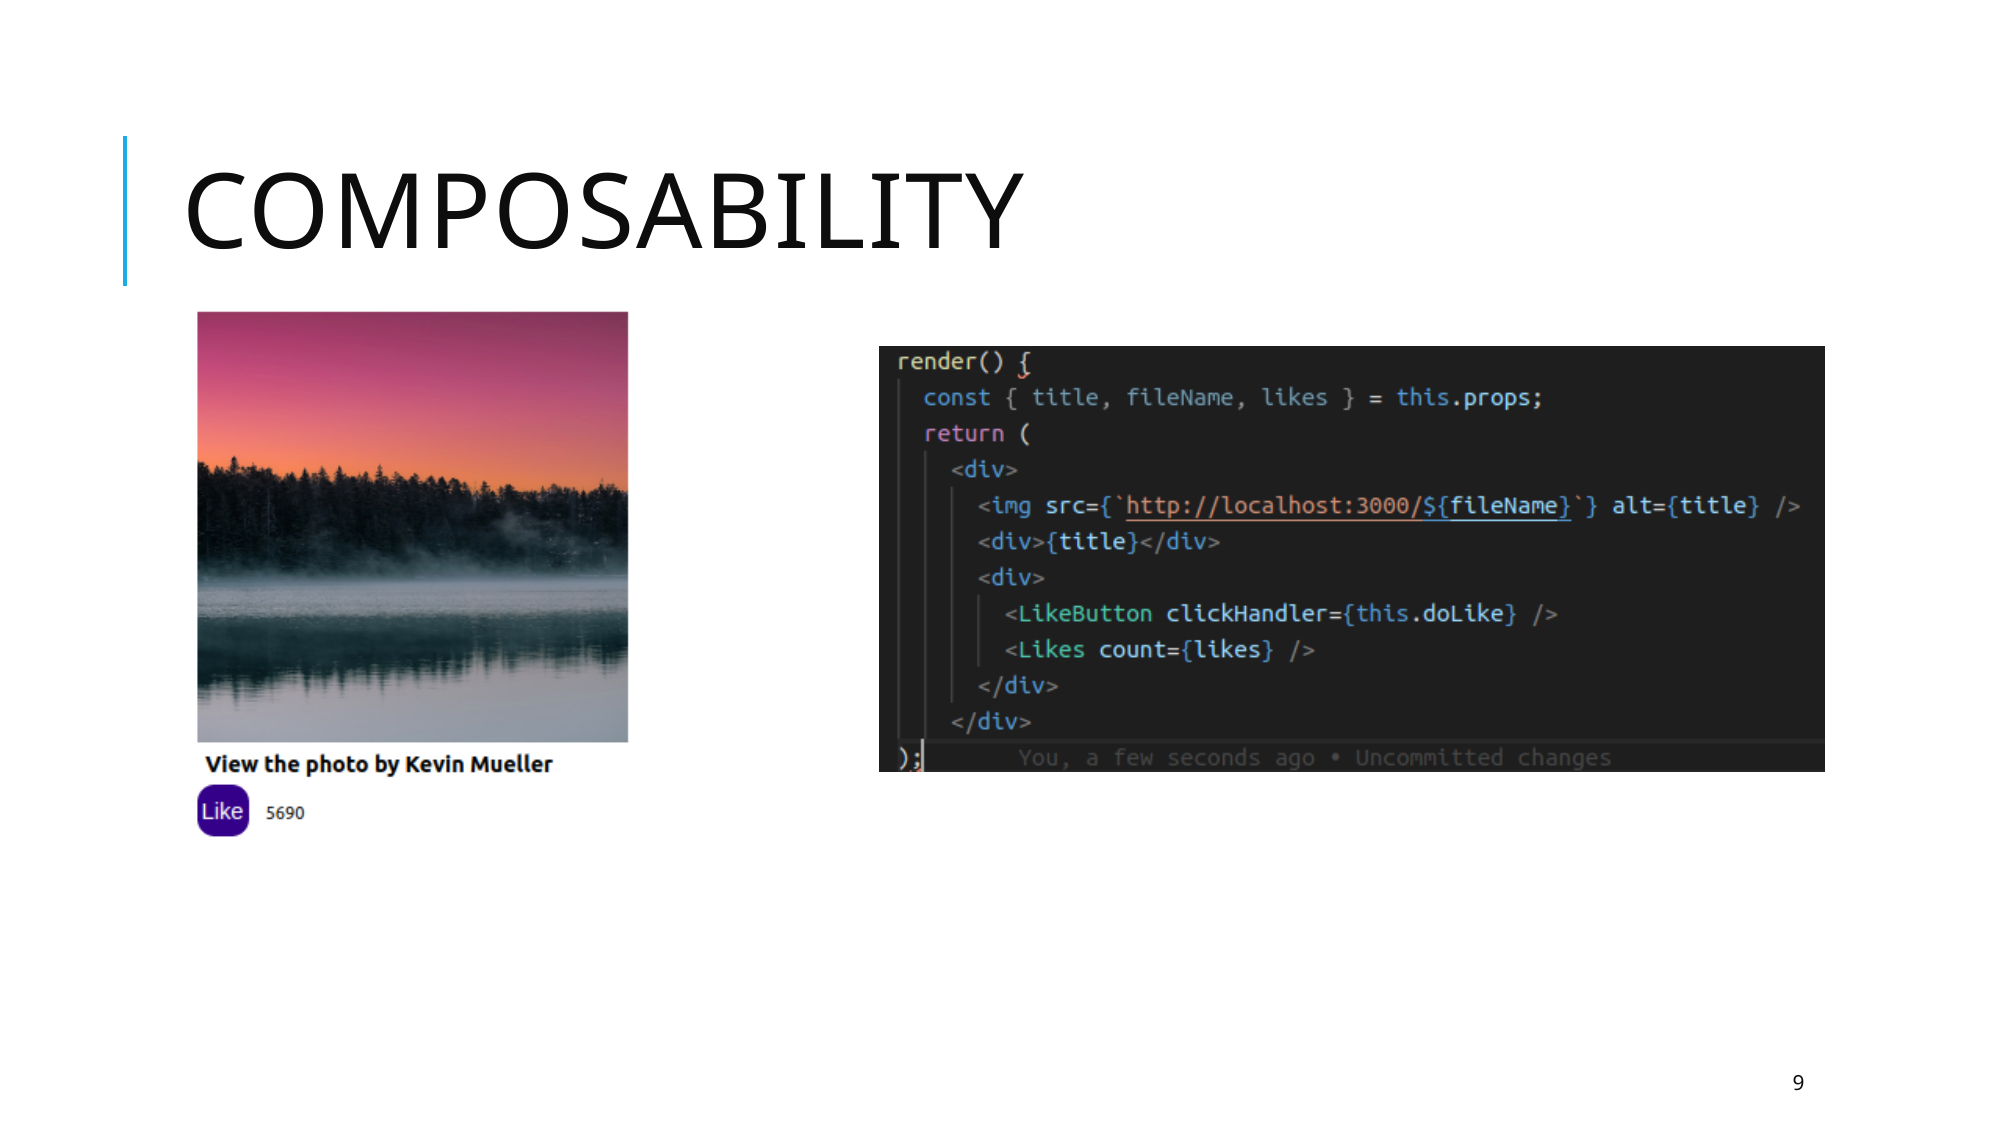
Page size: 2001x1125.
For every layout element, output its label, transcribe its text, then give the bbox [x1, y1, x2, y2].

slide_number <number> [1777, 1061, 1938, 1107]
picture [193, 309, 644, 846]
title COMPOSABILITY [168, 96, 1763, 342]
picture [879, 346, 1825, 772]
